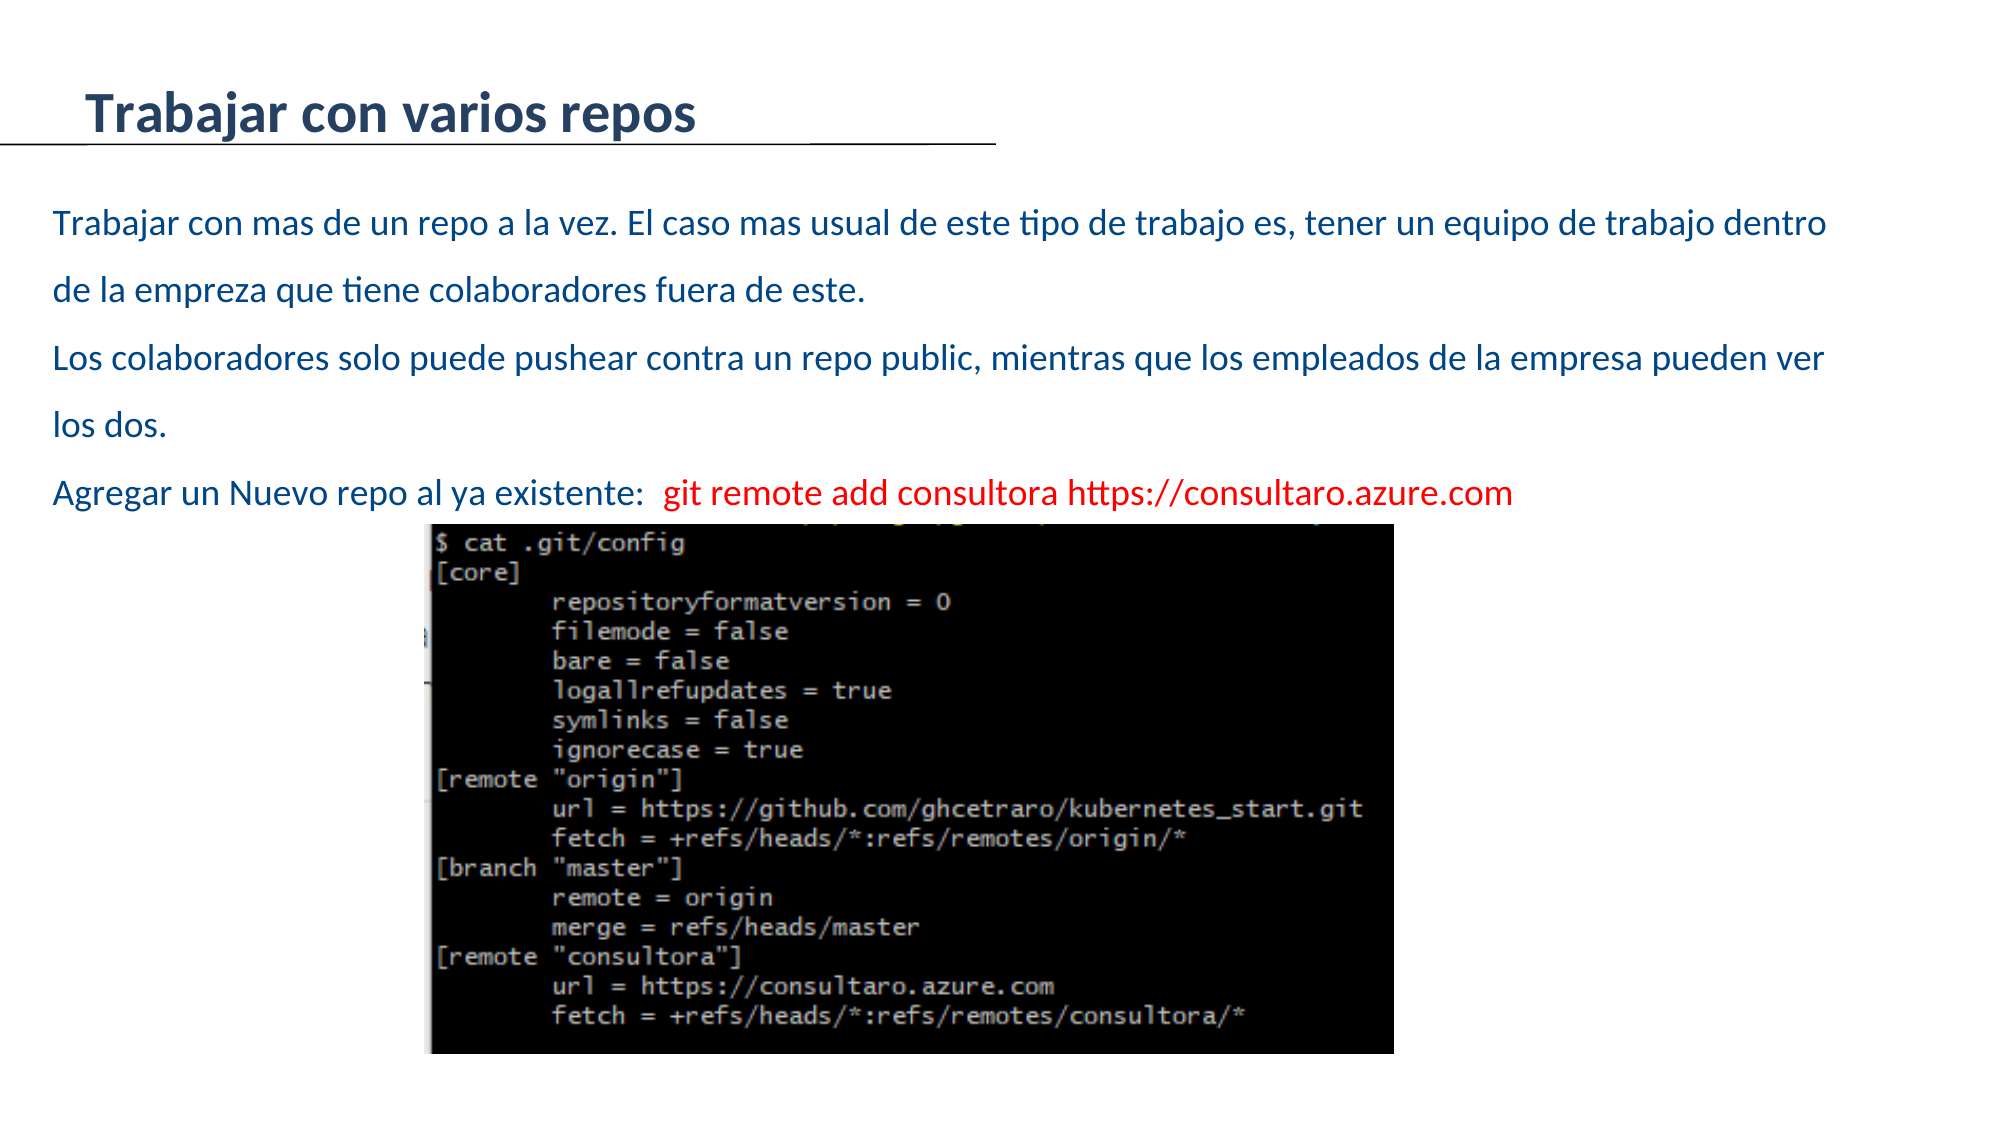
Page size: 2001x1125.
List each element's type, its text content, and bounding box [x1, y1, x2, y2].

text_box Trabajar con mas de un repo a la vez. El caso mas usual de este tipo de trabajo es, tener un equipo de trabajo dentro de la empreza que tiene colaboradores fuera de este. Los colaboradores solo puede pushear contra un repo public, mientras que los empleados de la empresa pueden ver los dos. Agregar un Nuevo repo al ya existente: git remote add consultora https://consultaro.azure.com [38, 167, 1847, 524]
picture [424, 524, 1394, 1054]
text_box Trabajar con varios repos [70, 65, 1077, 152]
